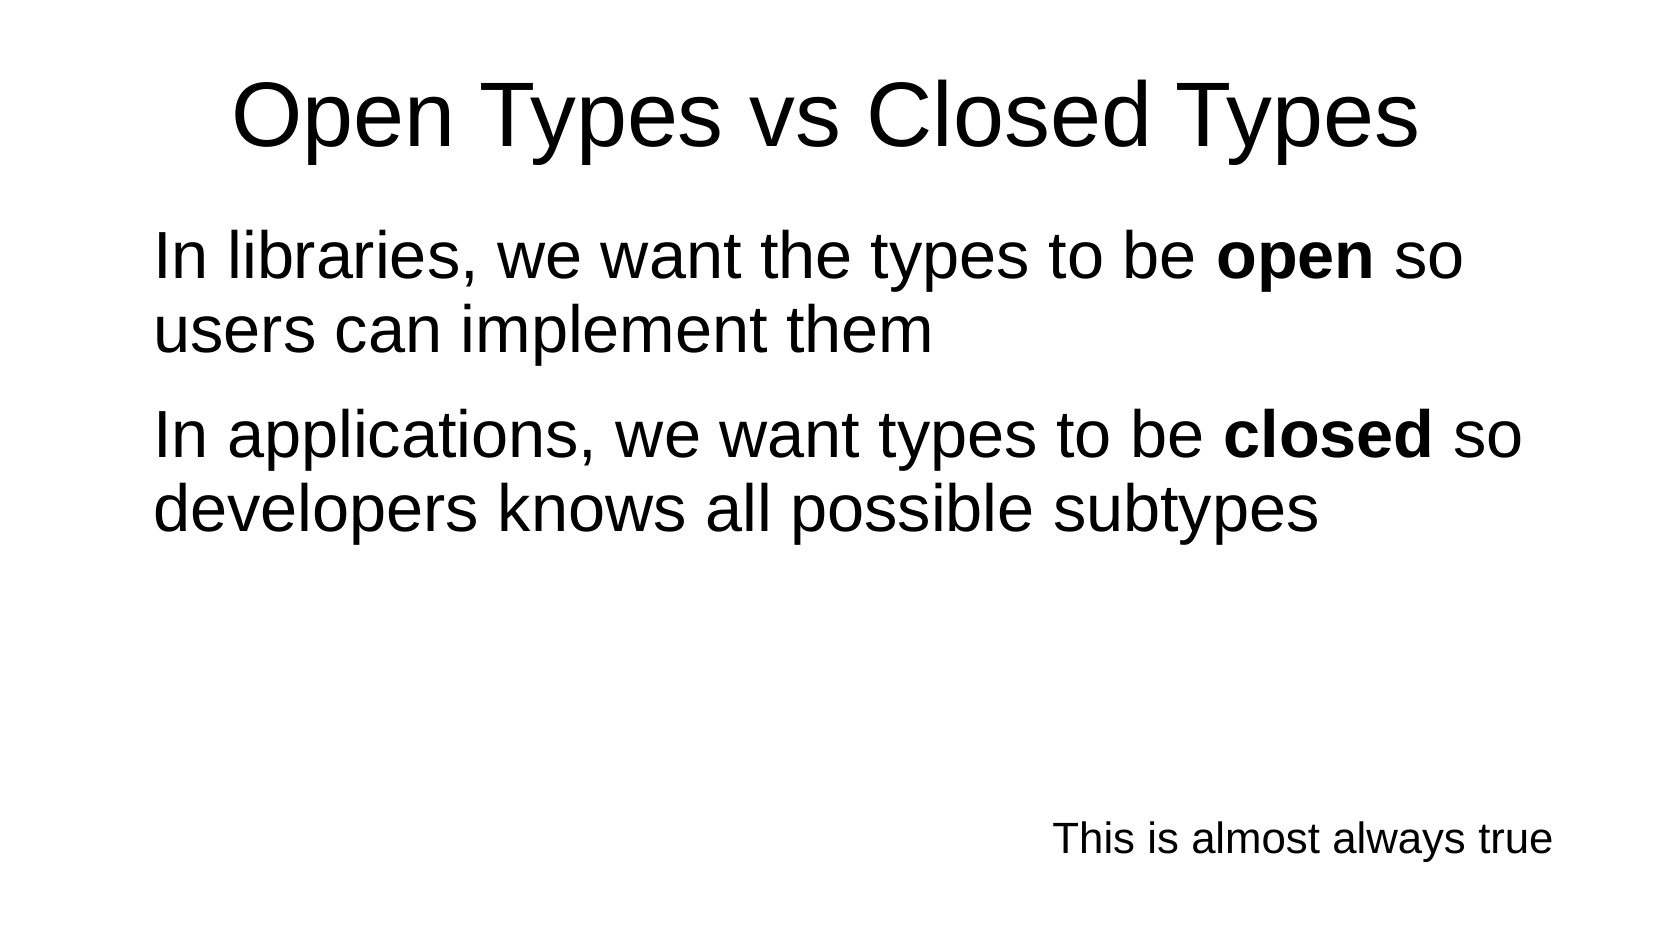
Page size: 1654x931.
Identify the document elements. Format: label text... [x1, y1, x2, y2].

title Open Types vs Closed Types [82, 37, 1571, 193]
text_box This is almost always true [1037, 806, 1569, 871]
list In libraries, we want the types to be open so users can implement them In applications, we want types to be closed so developers knows all possible subtypes [82, 217, 1571, 758]
